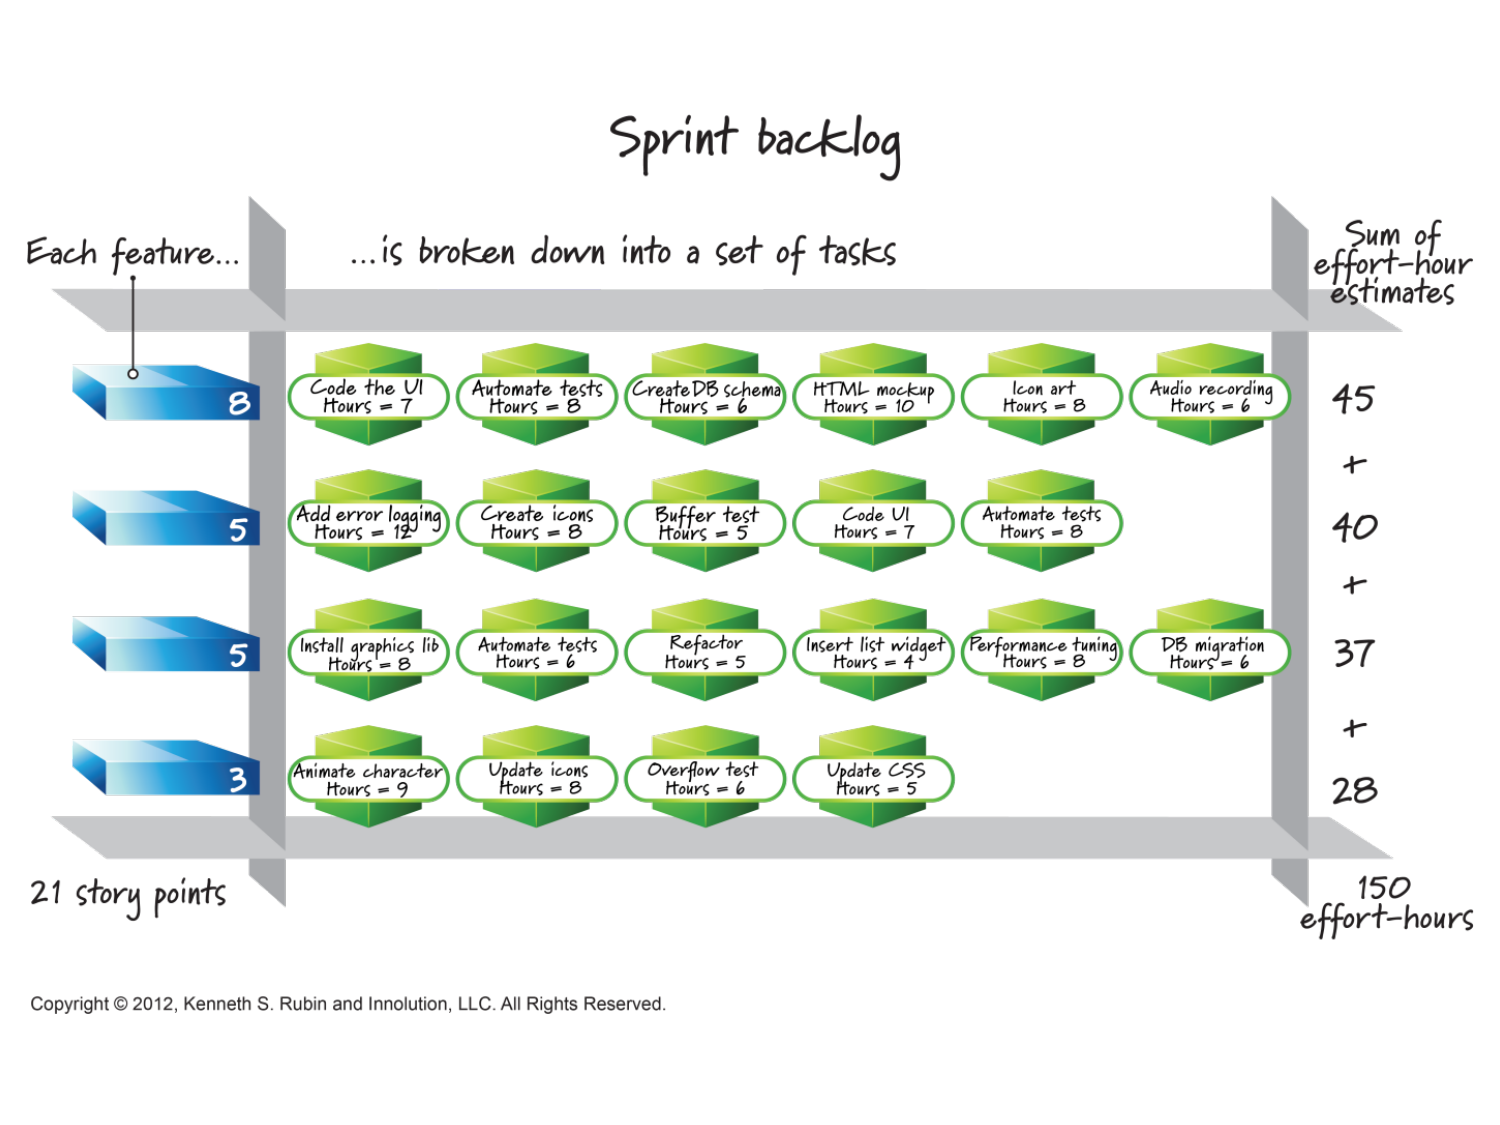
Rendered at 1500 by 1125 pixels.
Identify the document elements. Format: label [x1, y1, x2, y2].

picture [26, 109, 1474, 1016]
